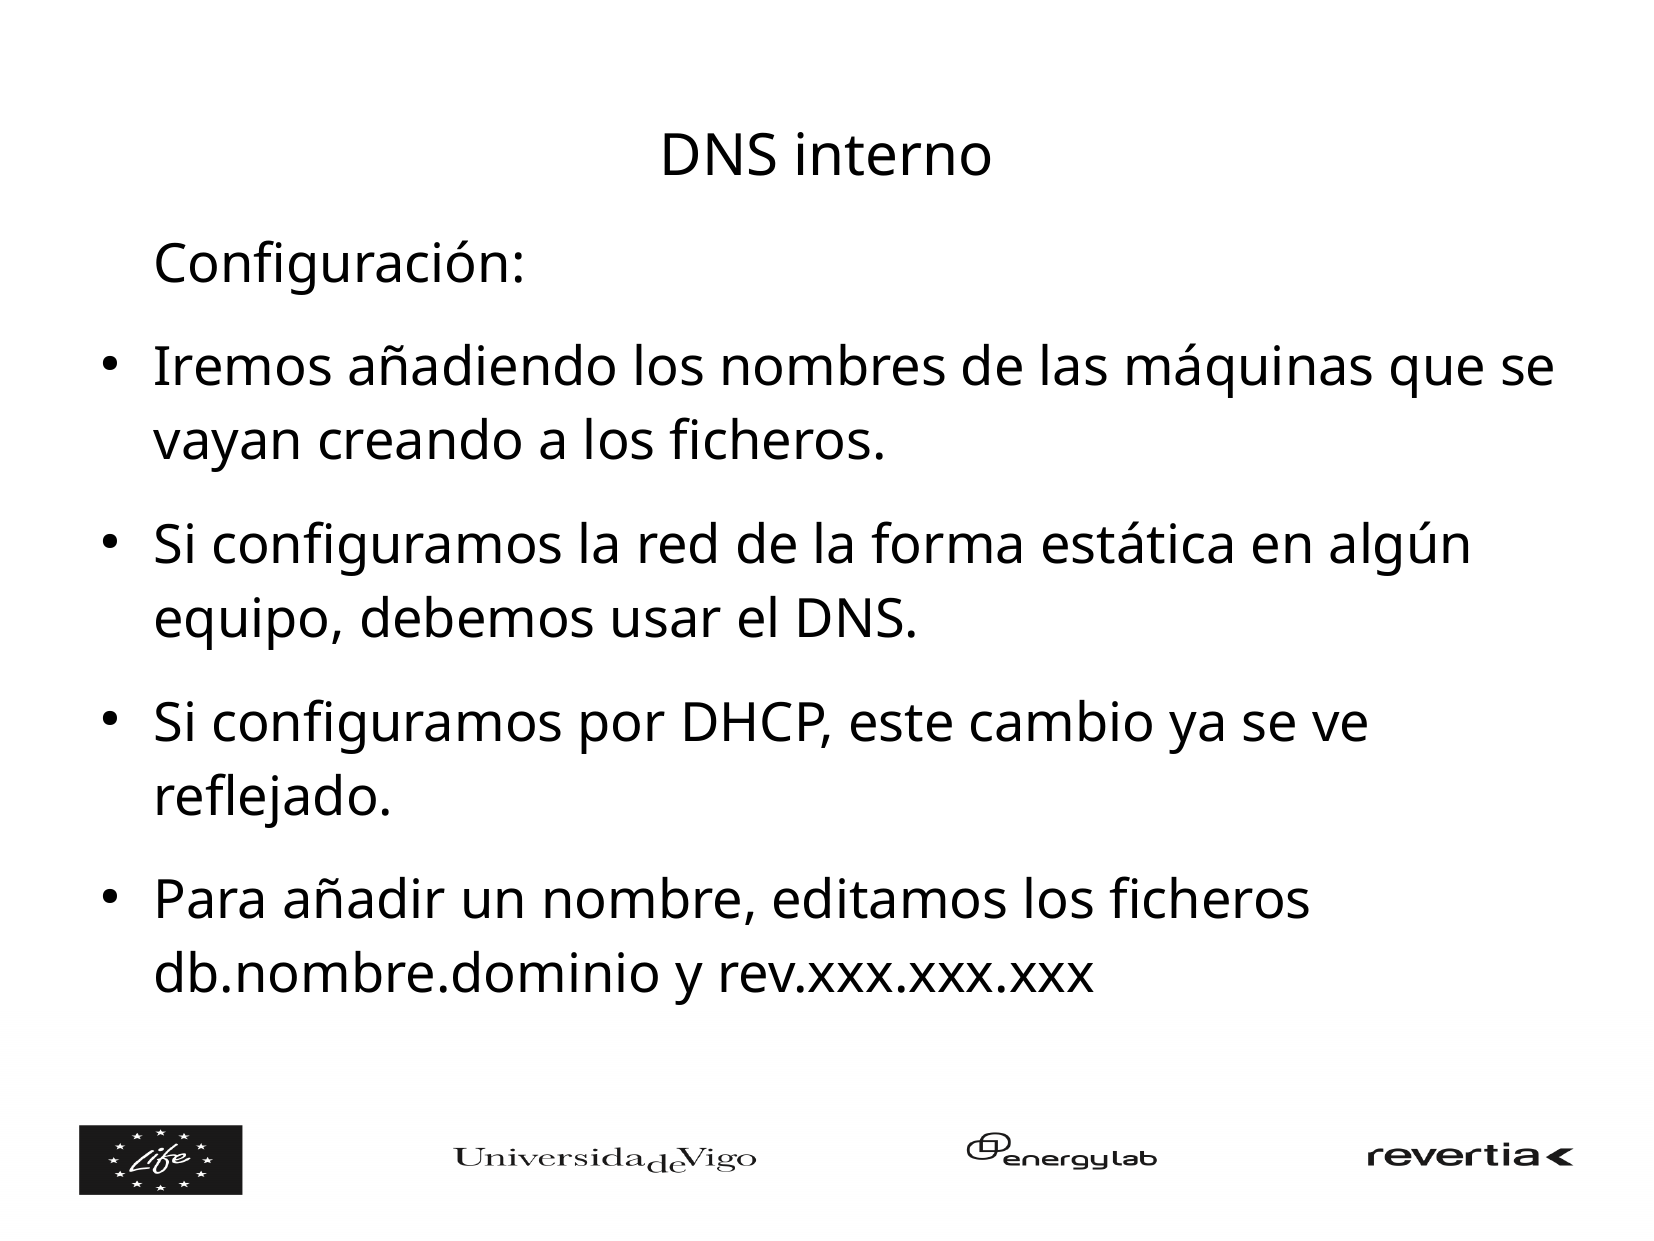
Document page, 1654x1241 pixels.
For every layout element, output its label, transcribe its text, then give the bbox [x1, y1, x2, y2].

text_box [862, 460, 1548, 1063]
picture [0, 1009, 1654, 1241]
title DNS interno [82, 49, 1571, 224]
list Configuración: Iremos añadiendo los nombres de las máquinas que se vayan creando a los ficheros. Si configuramos la red de la forma estática en algún equipo, debemos usar el DNS. Si configuramos por DHCP, este cambio ya se ve reflejado. Para añadir un nombre, editamos los ficheros db.nombre.dominio y rev.xxx.xxx.xxx [82, 224, 1571, 1087]
